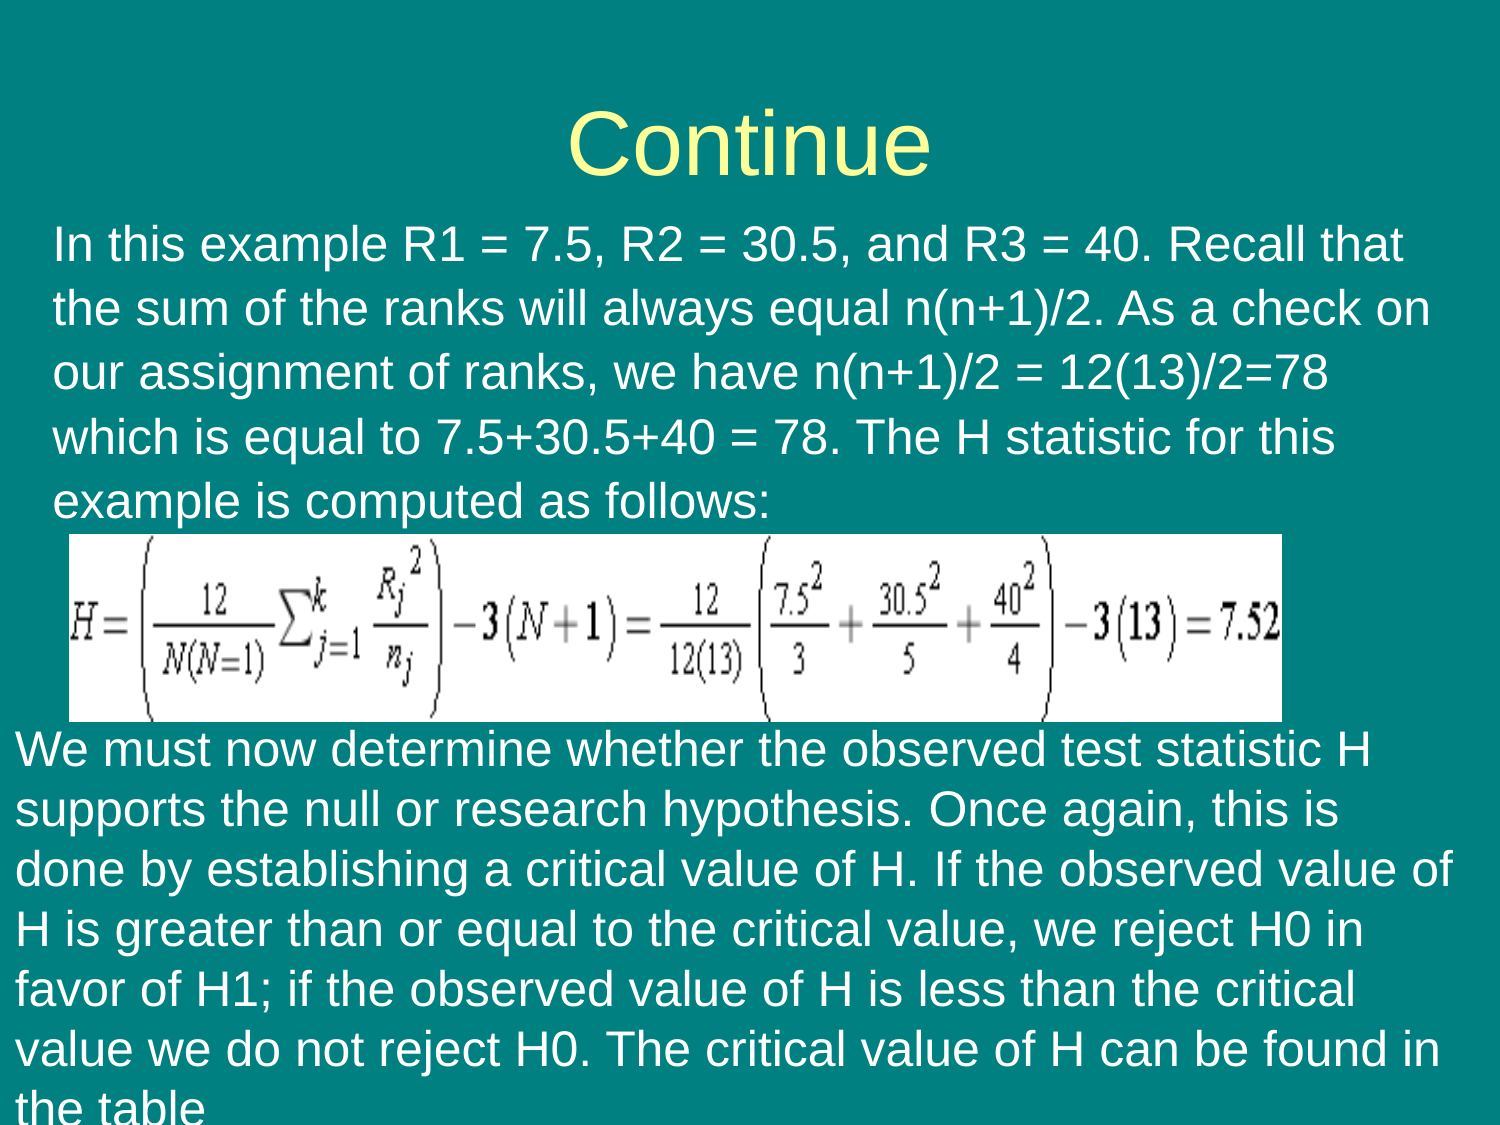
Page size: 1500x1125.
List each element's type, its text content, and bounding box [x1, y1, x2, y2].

text_box In this example R1 = 7.5, R2 = 30.5, and R3 = 40. Recall that the sum of the ranks will always equal n(n+1)/2. As a check on our assignment of ranks, we have n(n+1)/2 = 12(13)/2=78 which is equal to 7.5+30.5+40 = 78. The H statistic for this example is computed as follows: [37, 200, 1463, 536]
picture [69, 534, 1282, 709]
title Continue [75, 45, 1425, 200]
text_box We must now determine whether the observed test statistic H supports the null or research hypothesis. Once again, this is done by establishing a critical value of H. If the observed value of H is greater than or equal to the critical value, we reject H0 in favor of H1; if the observed value of H is less than the critical value we do not reject H0. The critical value of H can be found in the table [0, 709, 1475, 1125]
